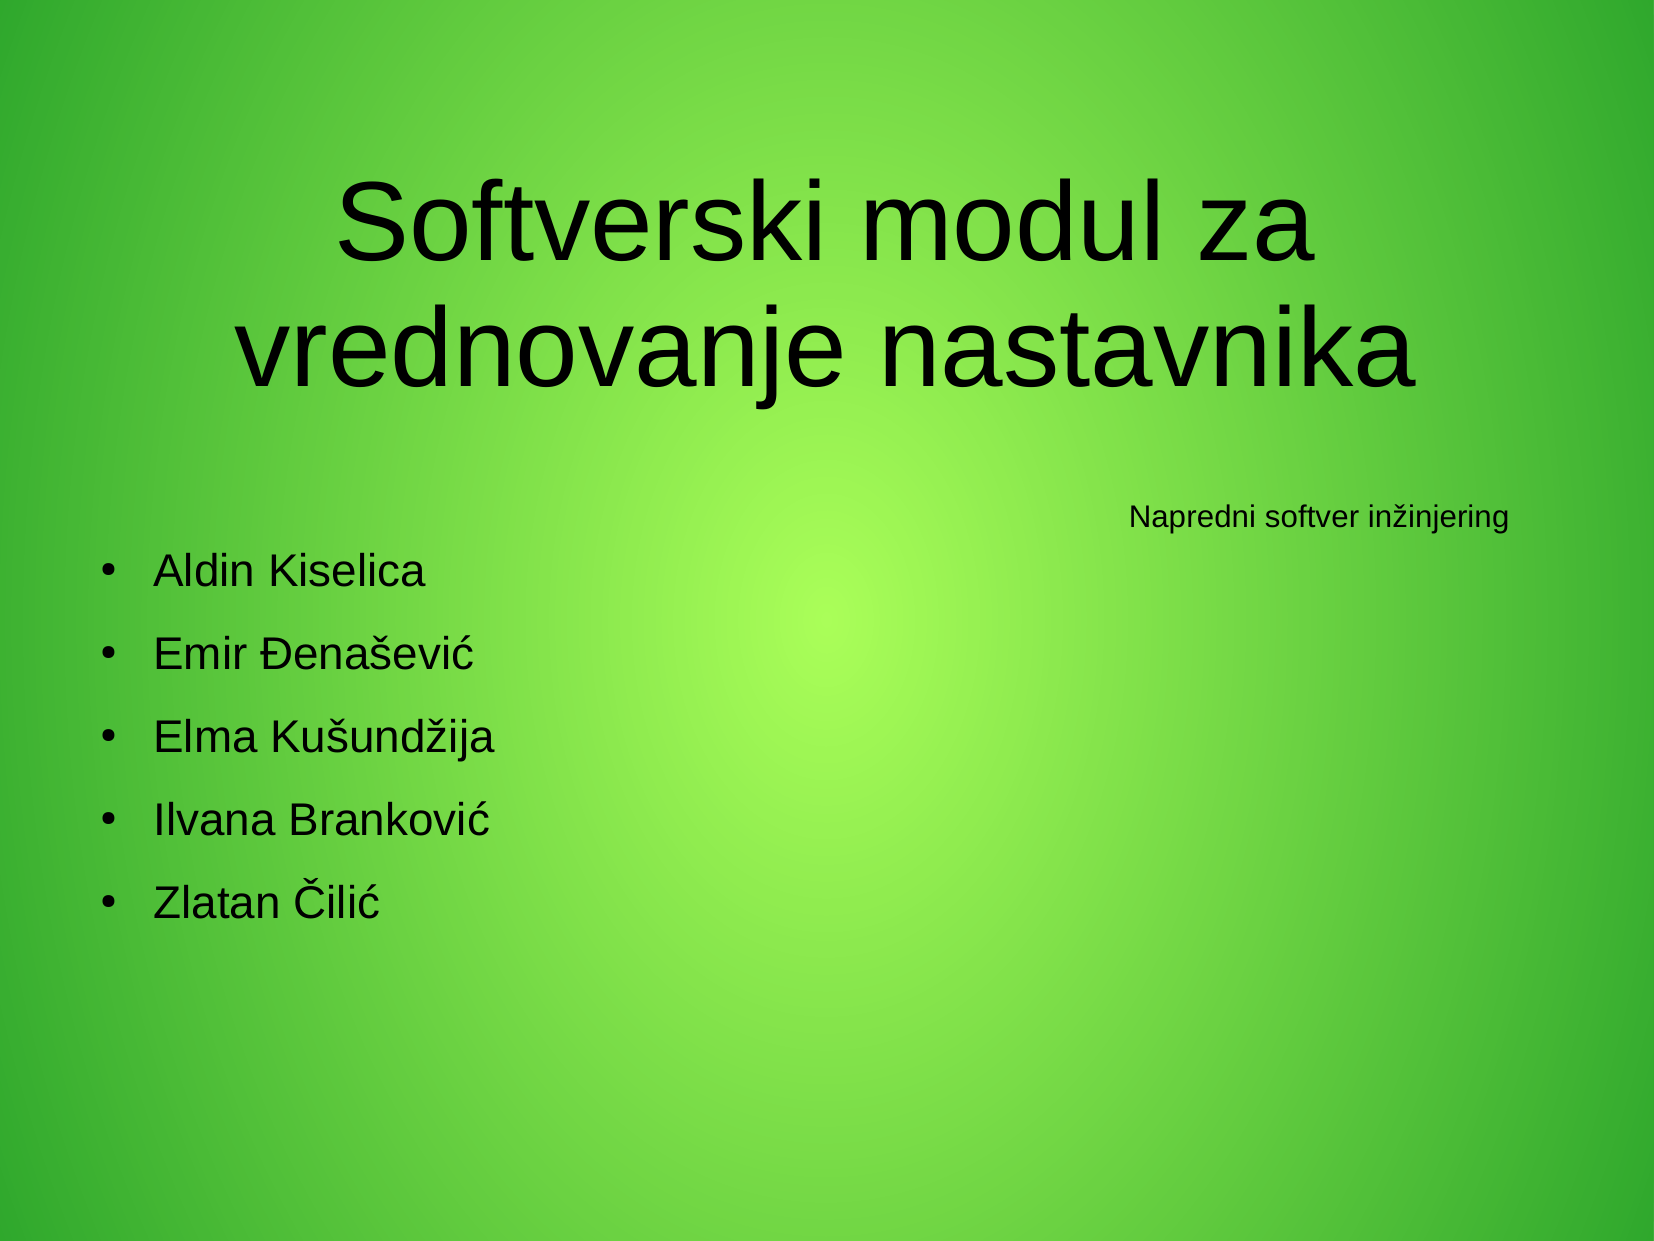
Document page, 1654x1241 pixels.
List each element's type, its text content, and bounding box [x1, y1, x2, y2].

list Aldin Kiselica Emir Đenašević Elma Kušundžija Ilvana Branković Zlatan Čilić [82, 295, 809, 1015]
list Napredni softver inžinjering [845, 299, 1572, 643]
title Softverski modul za vrednovanje nastavnika [30, 0, 1621, 412]
